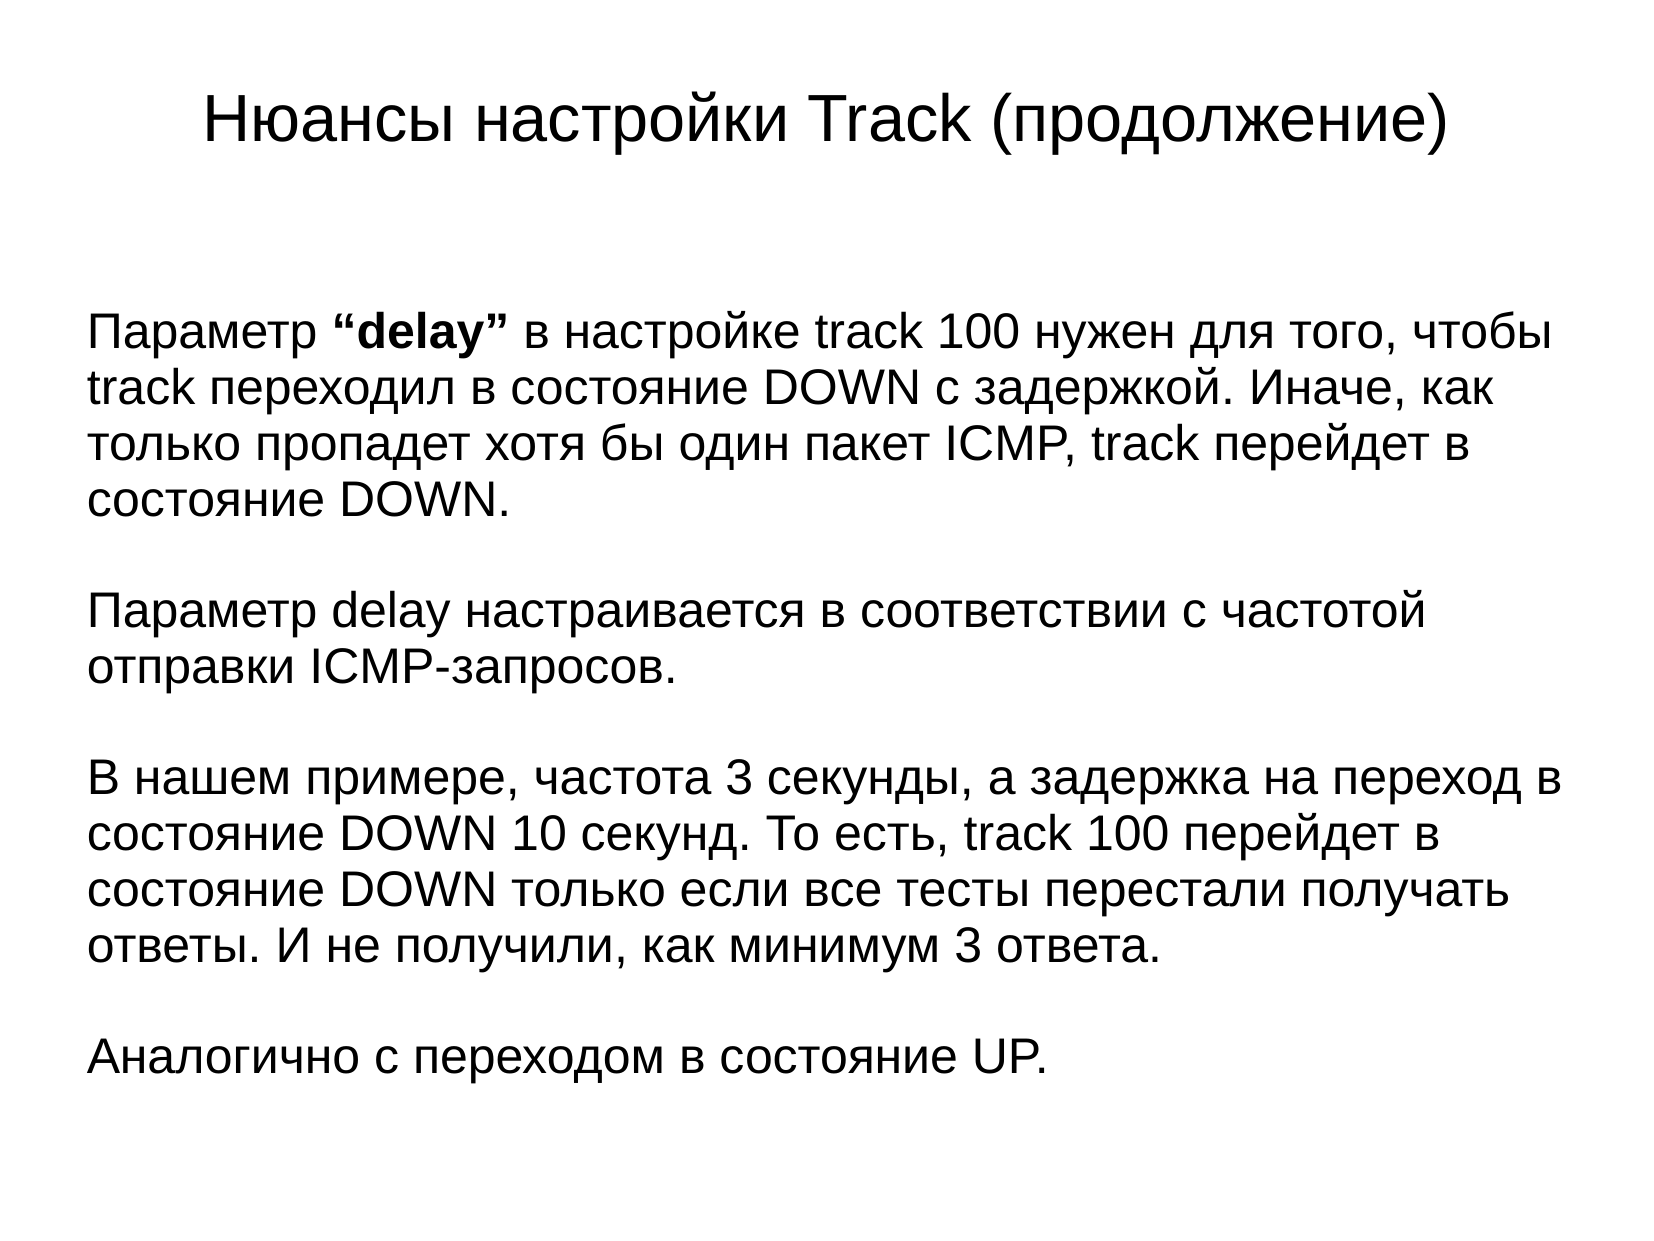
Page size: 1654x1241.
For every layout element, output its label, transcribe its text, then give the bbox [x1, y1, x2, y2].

title Нюансы настройки Track (продолжение) [82, 49, 1571, 188]
subtitle Параметр “delay” в настройке track 100 нужен для того, чтобы track переходил в состояние DOWN с задержкой. Иначе, как только пропадет хотя бы один пакет ICMP, track перейдет в состояние DOWN. Параметр delay настраивается в соответствии с частотой отправки ICMP-запросов. В нашем примере, частота 3 секунды, а задержка на переход в состояние DOWN 10 секунд. То есть, track 100 перейдет в состояние DOWN только если все тесты перестали получать ответы. И не получили, как минимум 3 ответа. Аналогично с переходом в состояние UP. [86, 303, 1576, 1085]
